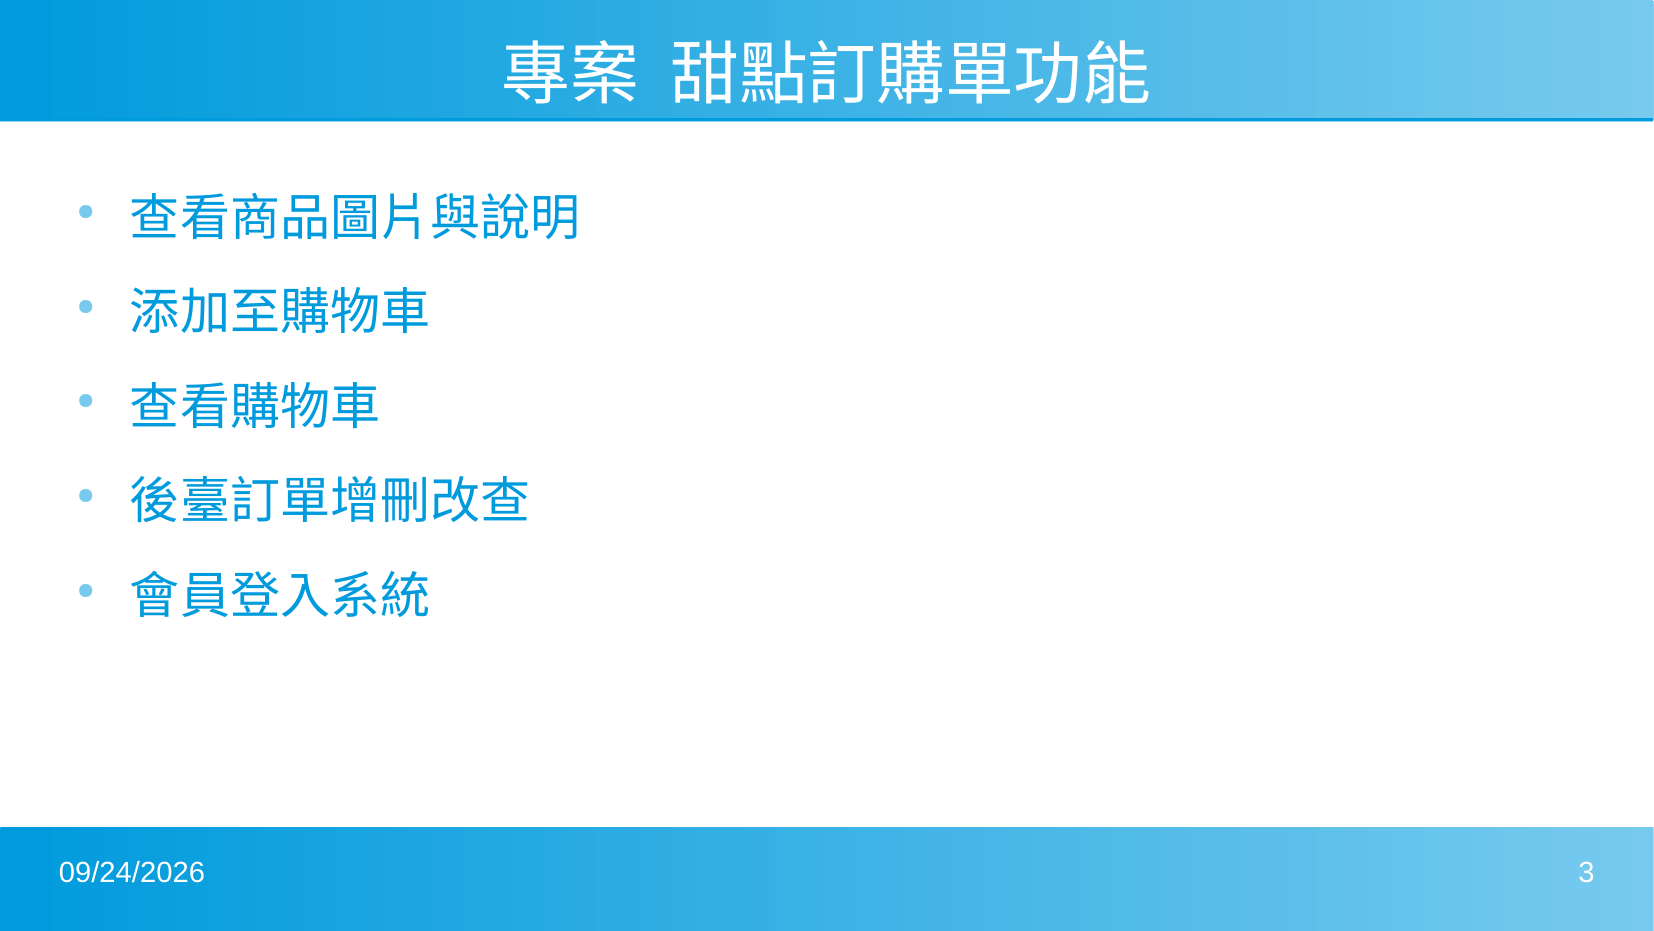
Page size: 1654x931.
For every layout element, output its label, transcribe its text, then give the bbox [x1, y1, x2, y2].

title 專案 甜點訂購單功能 [59, 29, 1595, 108]
list 查看商品圖片與說明 添加至購物車 查看購物車 後臺訂單增刪改查 會員登入系統 [59, 177, 1595, 768]
